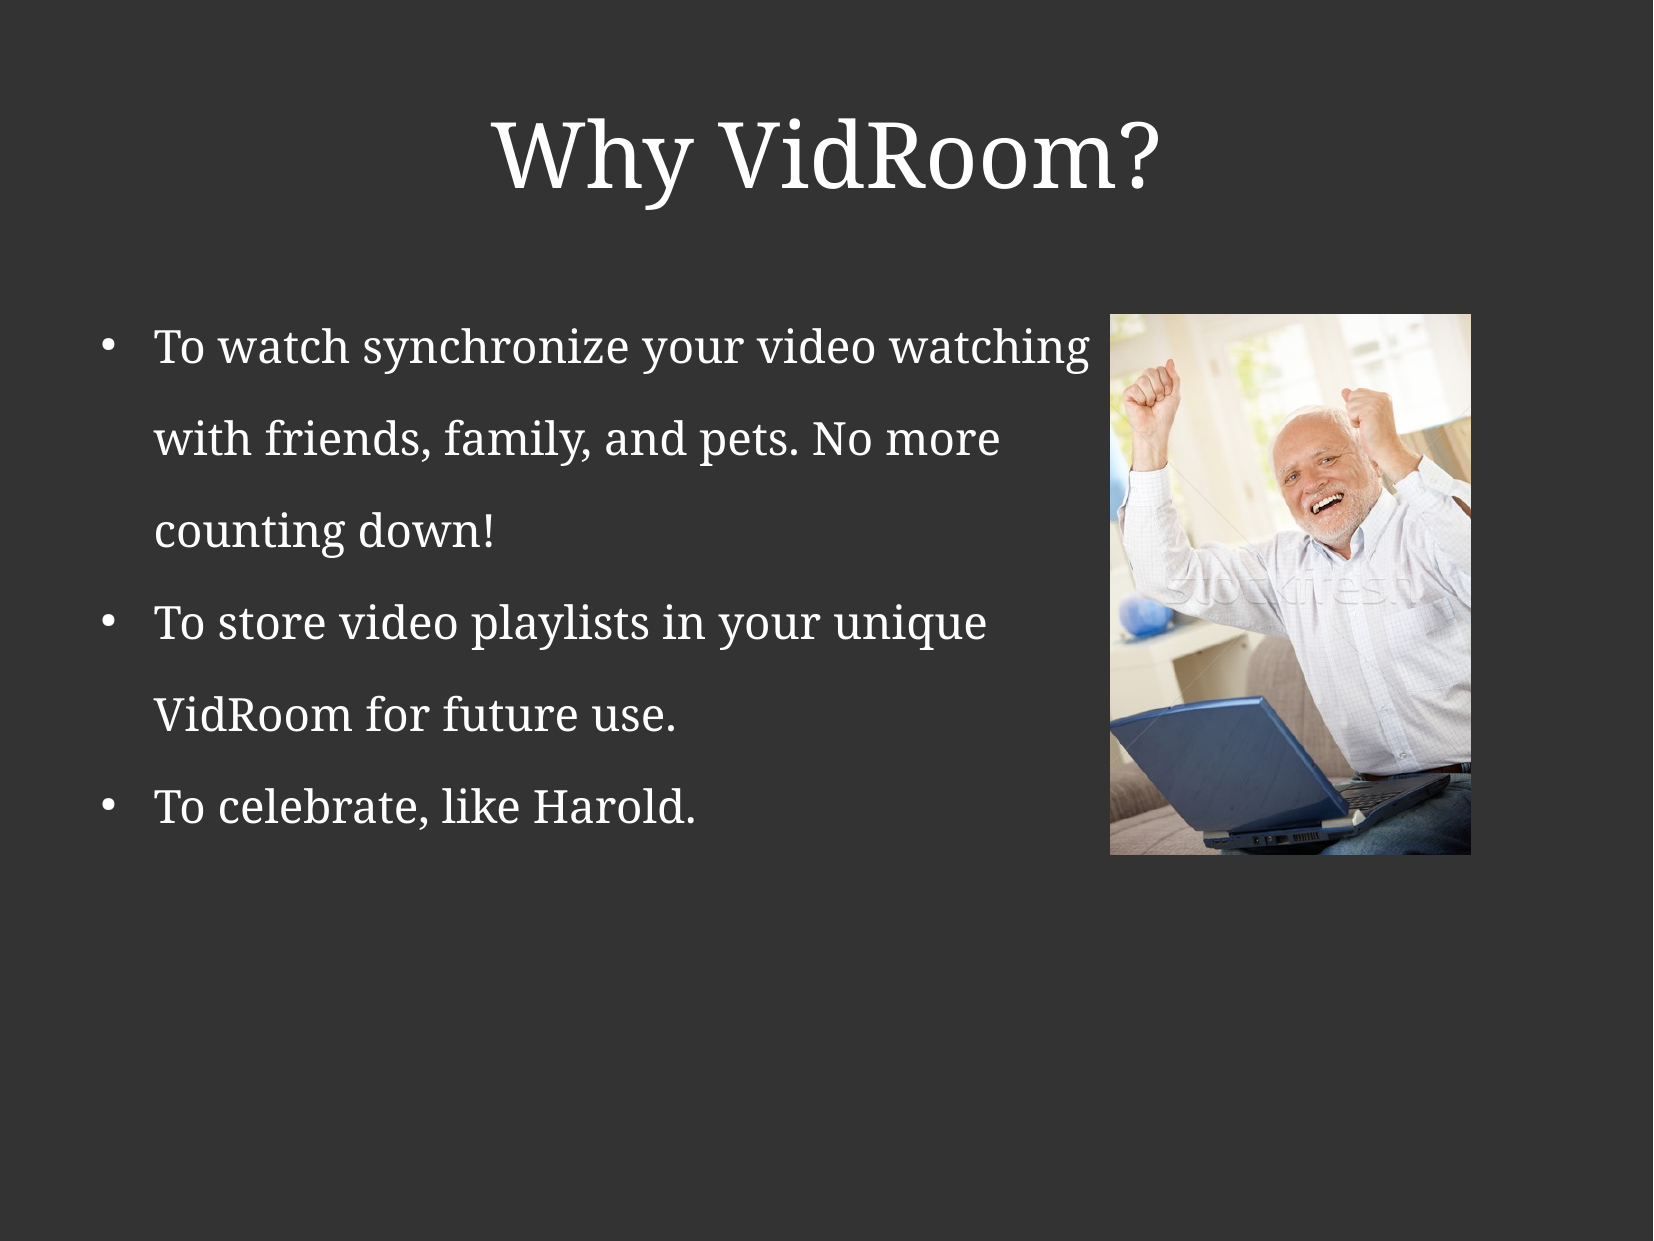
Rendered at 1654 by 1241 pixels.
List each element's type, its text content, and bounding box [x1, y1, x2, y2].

list To watch synchronize your video watching with friends, family, and pets. No more counting down! To store video playlists in your unique VidRoom for future use. To celebrate, like Harold. [82, 210, 1571, 931]
title Why VidRoom? [82, 49, 1571, 210]
picture [1110, 314, 1471, 855]
